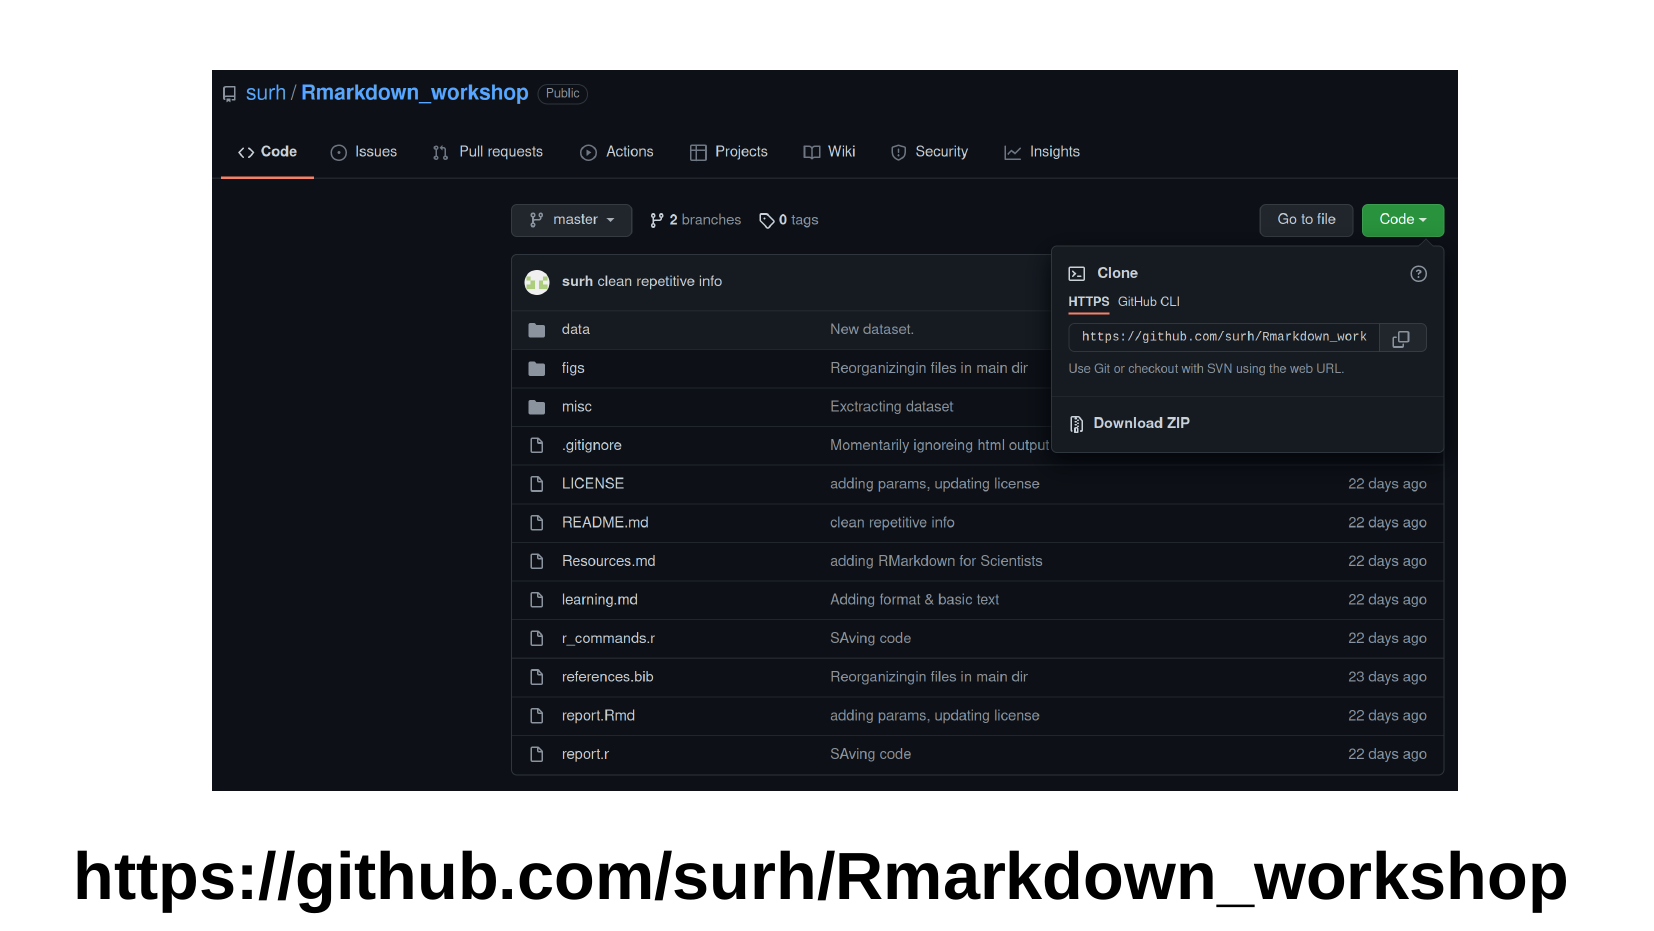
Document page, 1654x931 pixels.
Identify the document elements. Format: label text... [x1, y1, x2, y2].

text_box https://github.com/surh/Rmarkdown_workshop [59, 831, 1586, 922]
picture [212, 70, 1458, 791]
